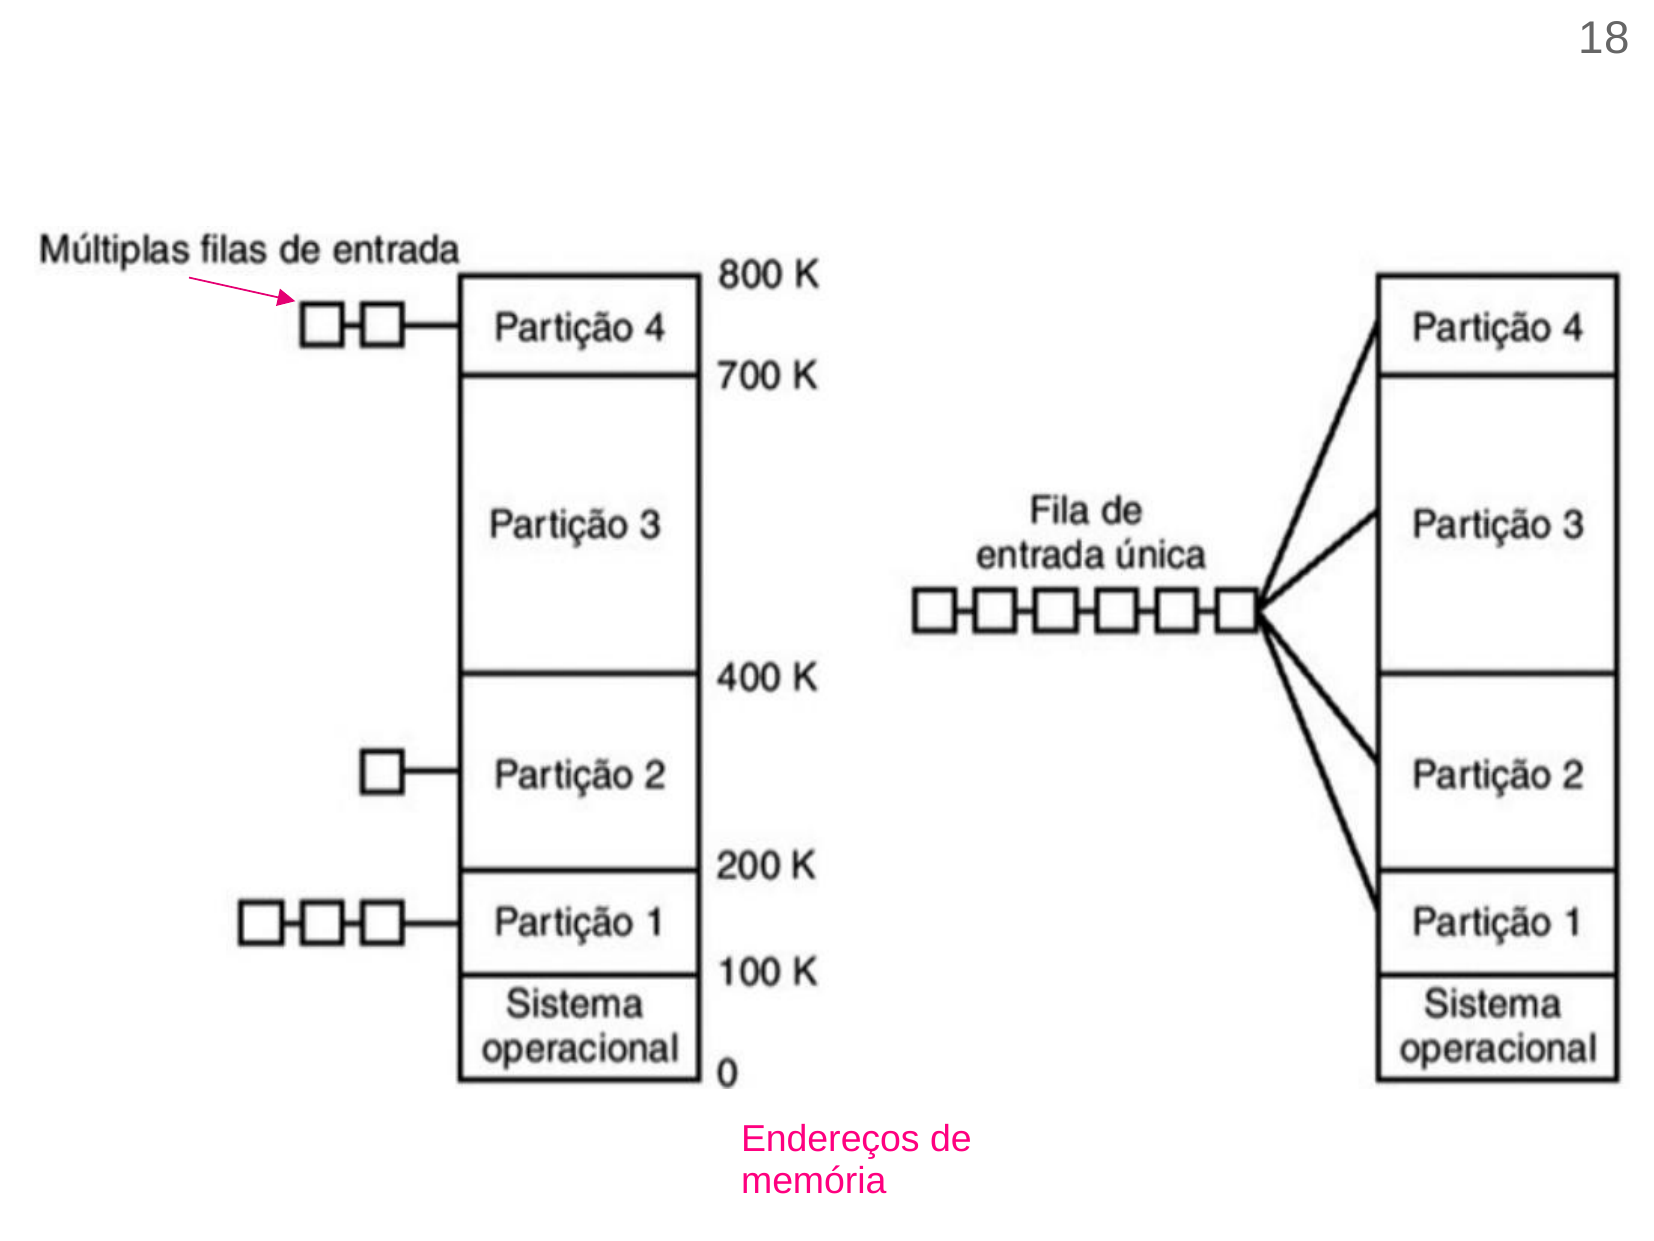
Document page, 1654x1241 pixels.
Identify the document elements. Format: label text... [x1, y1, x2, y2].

text_box Endereços de memória [726, 1110, 1052, 1211]
picture [34, 226, 1630, 1089]
